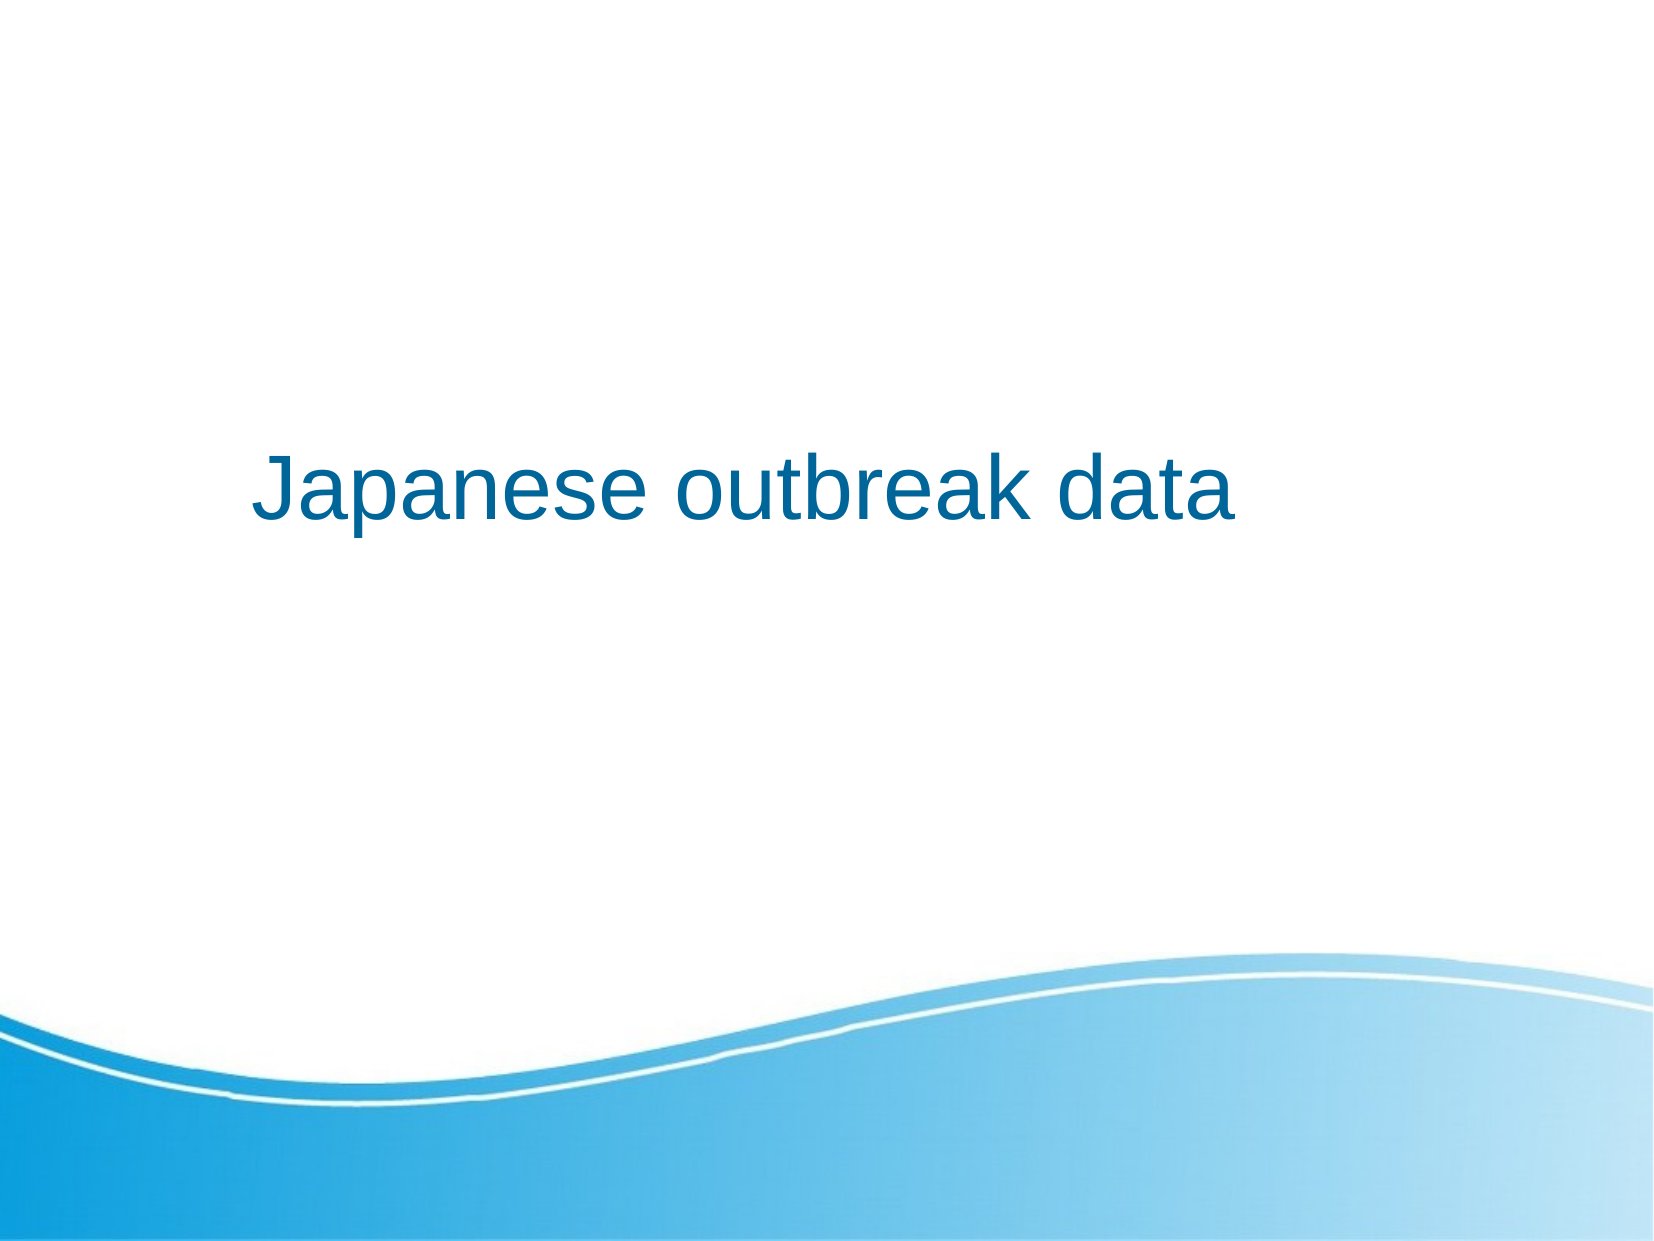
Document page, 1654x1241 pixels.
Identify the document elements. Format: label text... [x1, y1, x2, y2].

title Japanese outbreak data [0, 384, 1489, 592]
picture [0, 952, 1654, 1241]
